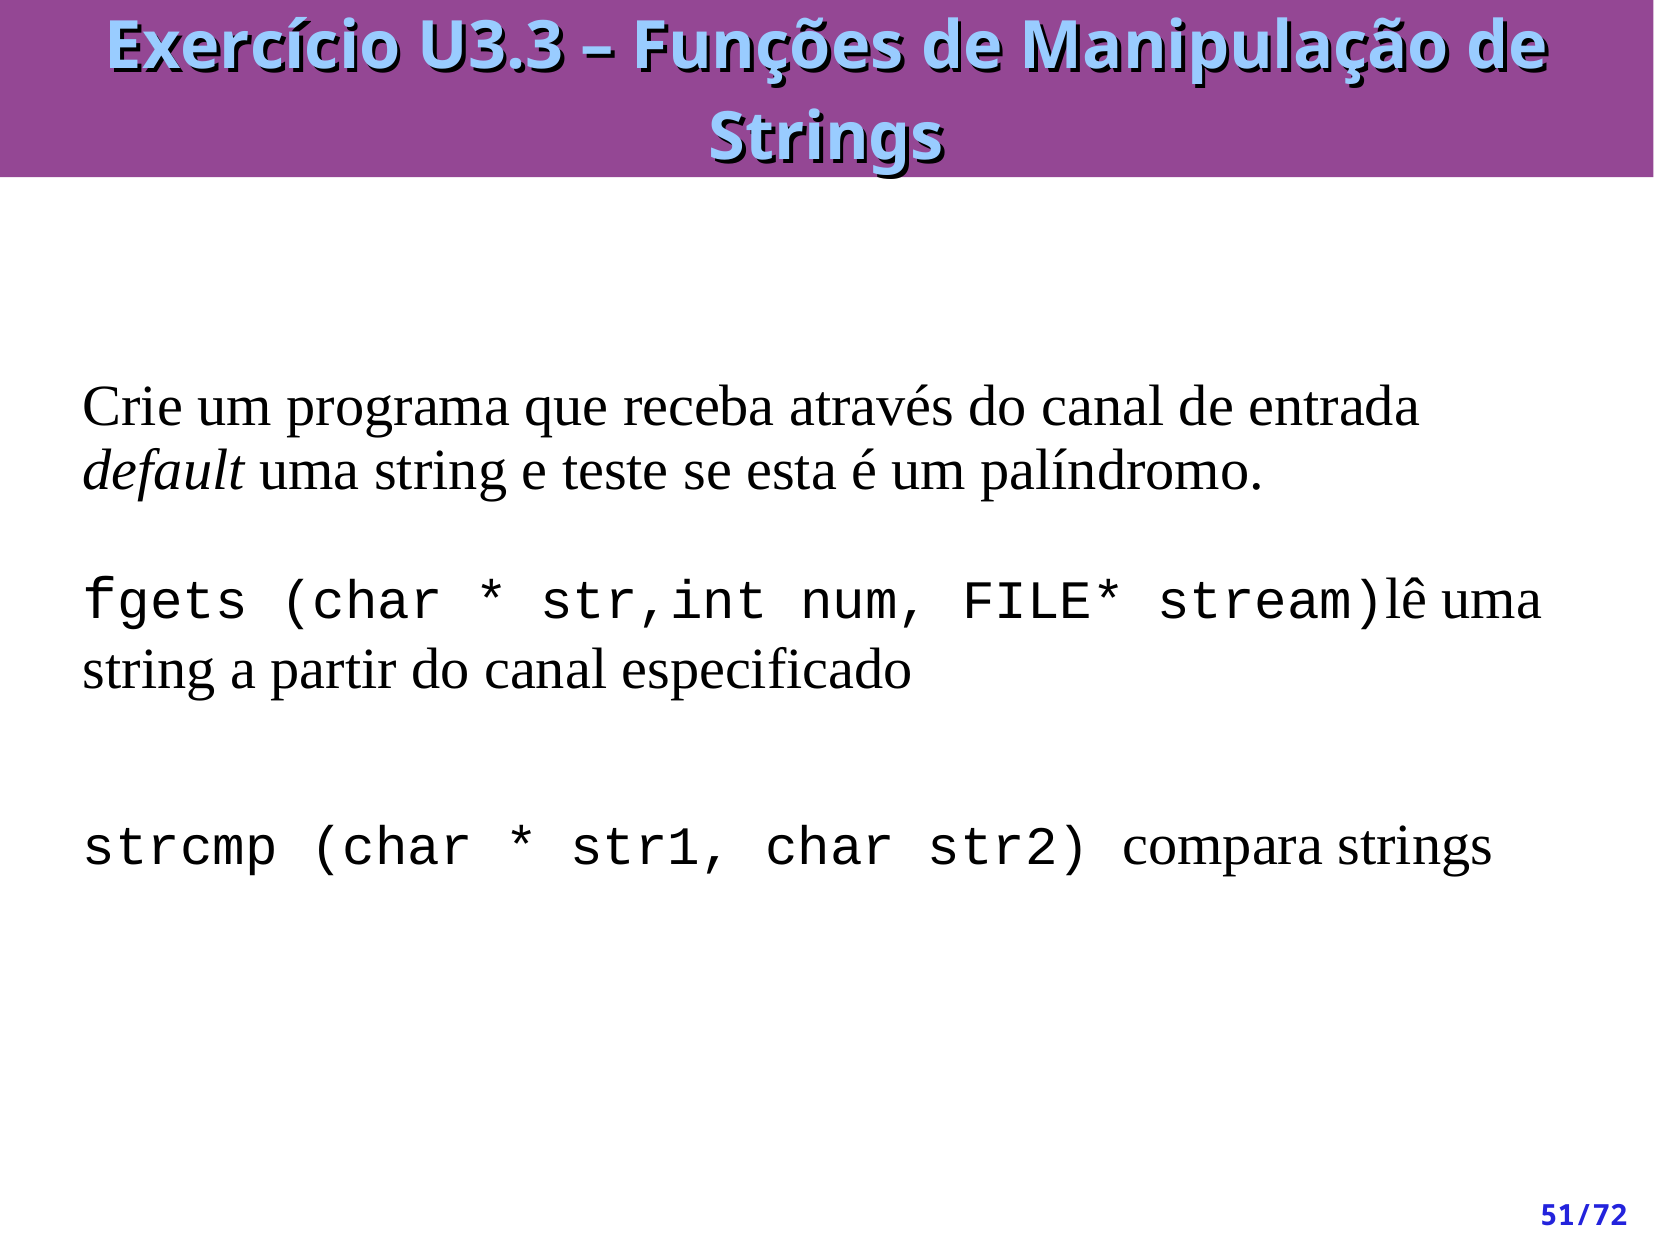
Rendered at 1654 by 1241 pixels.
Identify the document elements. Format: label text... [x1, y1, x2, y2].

title Exercício U3.3 – Funções de Manipulação de Strings [82, 0, 1571, 192]
list Crie um programa que receba através do canal de entrada default uma string e teste se esta é um palíndromo. fgets (char * str,int num, FILE* stream)lê uma string a partir do canal especificado strcmp (char * str1, char str2) compara strings [82, 372, 1571, 881]
